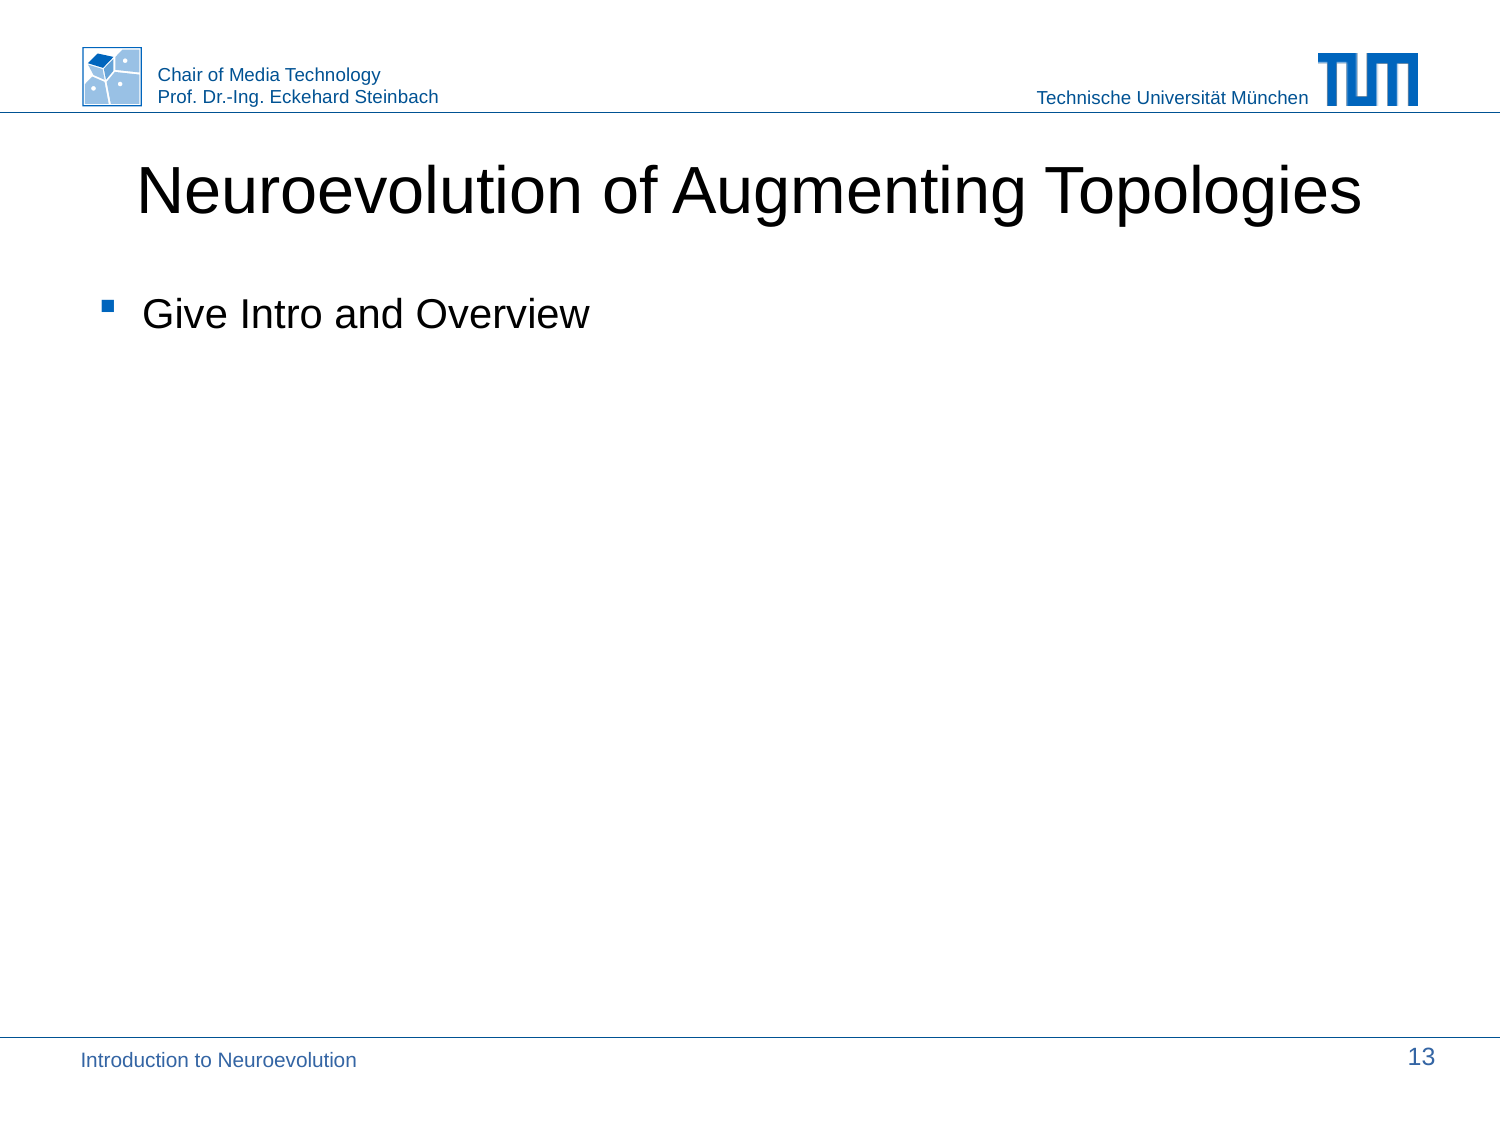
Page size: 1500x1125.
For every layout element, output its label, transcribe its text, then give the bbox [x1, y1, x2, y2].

text_box <number> [1392, 1035, 1471, 1090]
picture [1318, 53, 1418, 106]
title Neuroevolution of Augmenting Topologies [83, 139, 1417, 239]
list Give Intro and Overview [83, 279, 1417, 1013]
text_box Introduction to Neuroevolution [65, 1041, 406, 1081]
